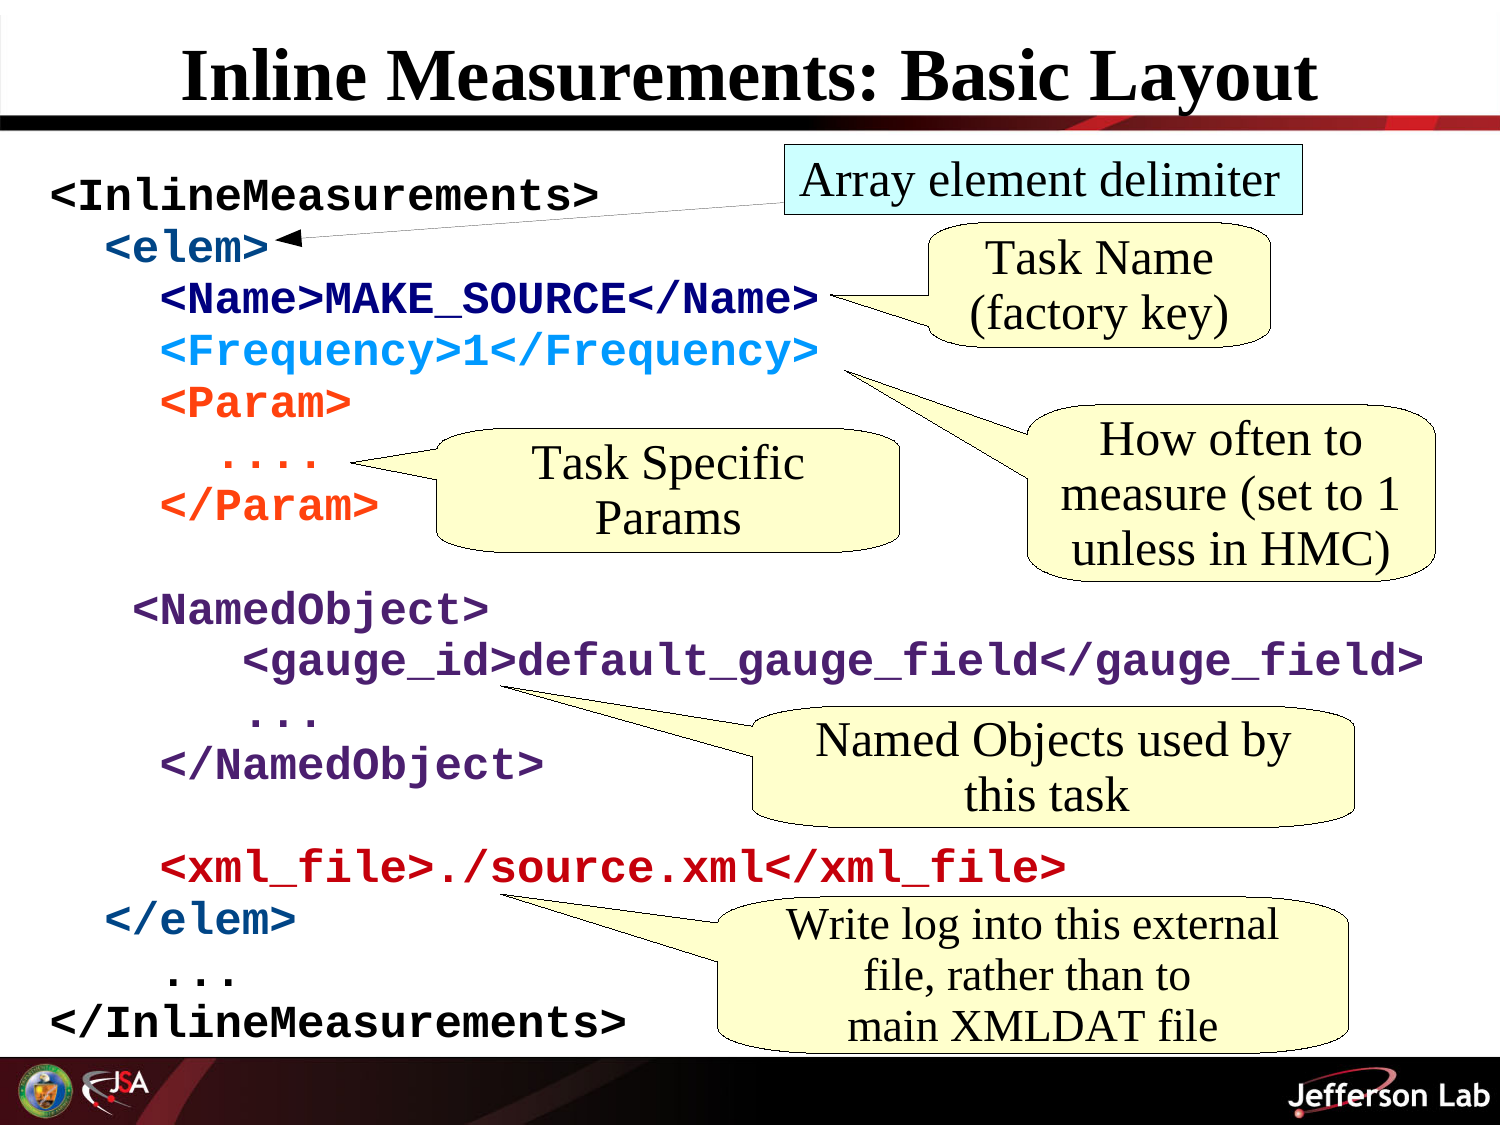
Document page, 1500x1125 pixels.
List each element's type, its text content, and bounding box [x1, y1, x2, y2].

text_box Named Objects used by this task [500, 685, 1355, 828]
text_box Array element delimiter [784, 144, 1303, 215]
picture [0, 0, 1500, 1125]
text_box Task Specific Params [350, 428, 900, 553]
text_box Task Name (factory key) [830, 222, 1271, 348]
text_box Write log into this external file, rather than to main XMLDAT file [500, 894, 1349, 1054]
title Inline Measurements: Basic Layout [112, 7, 1388, 143]
text_box How often to measure (set to 1 unless in HMC) [844, 370, 1436, 582]
text_box <InlineMeasurements> <elem> <Name>MAKE_SOURCE</Name> <Frequency>1</Frequency> <Param> .... </Param> <NamedObject> <gauge_id>default_gauge_field</gauge_field> ... </NamedObject> <xml_file>./source.xml</xml_file> </elem> ... </InlineMeasurements> [34, 164, 1473, 1115]
